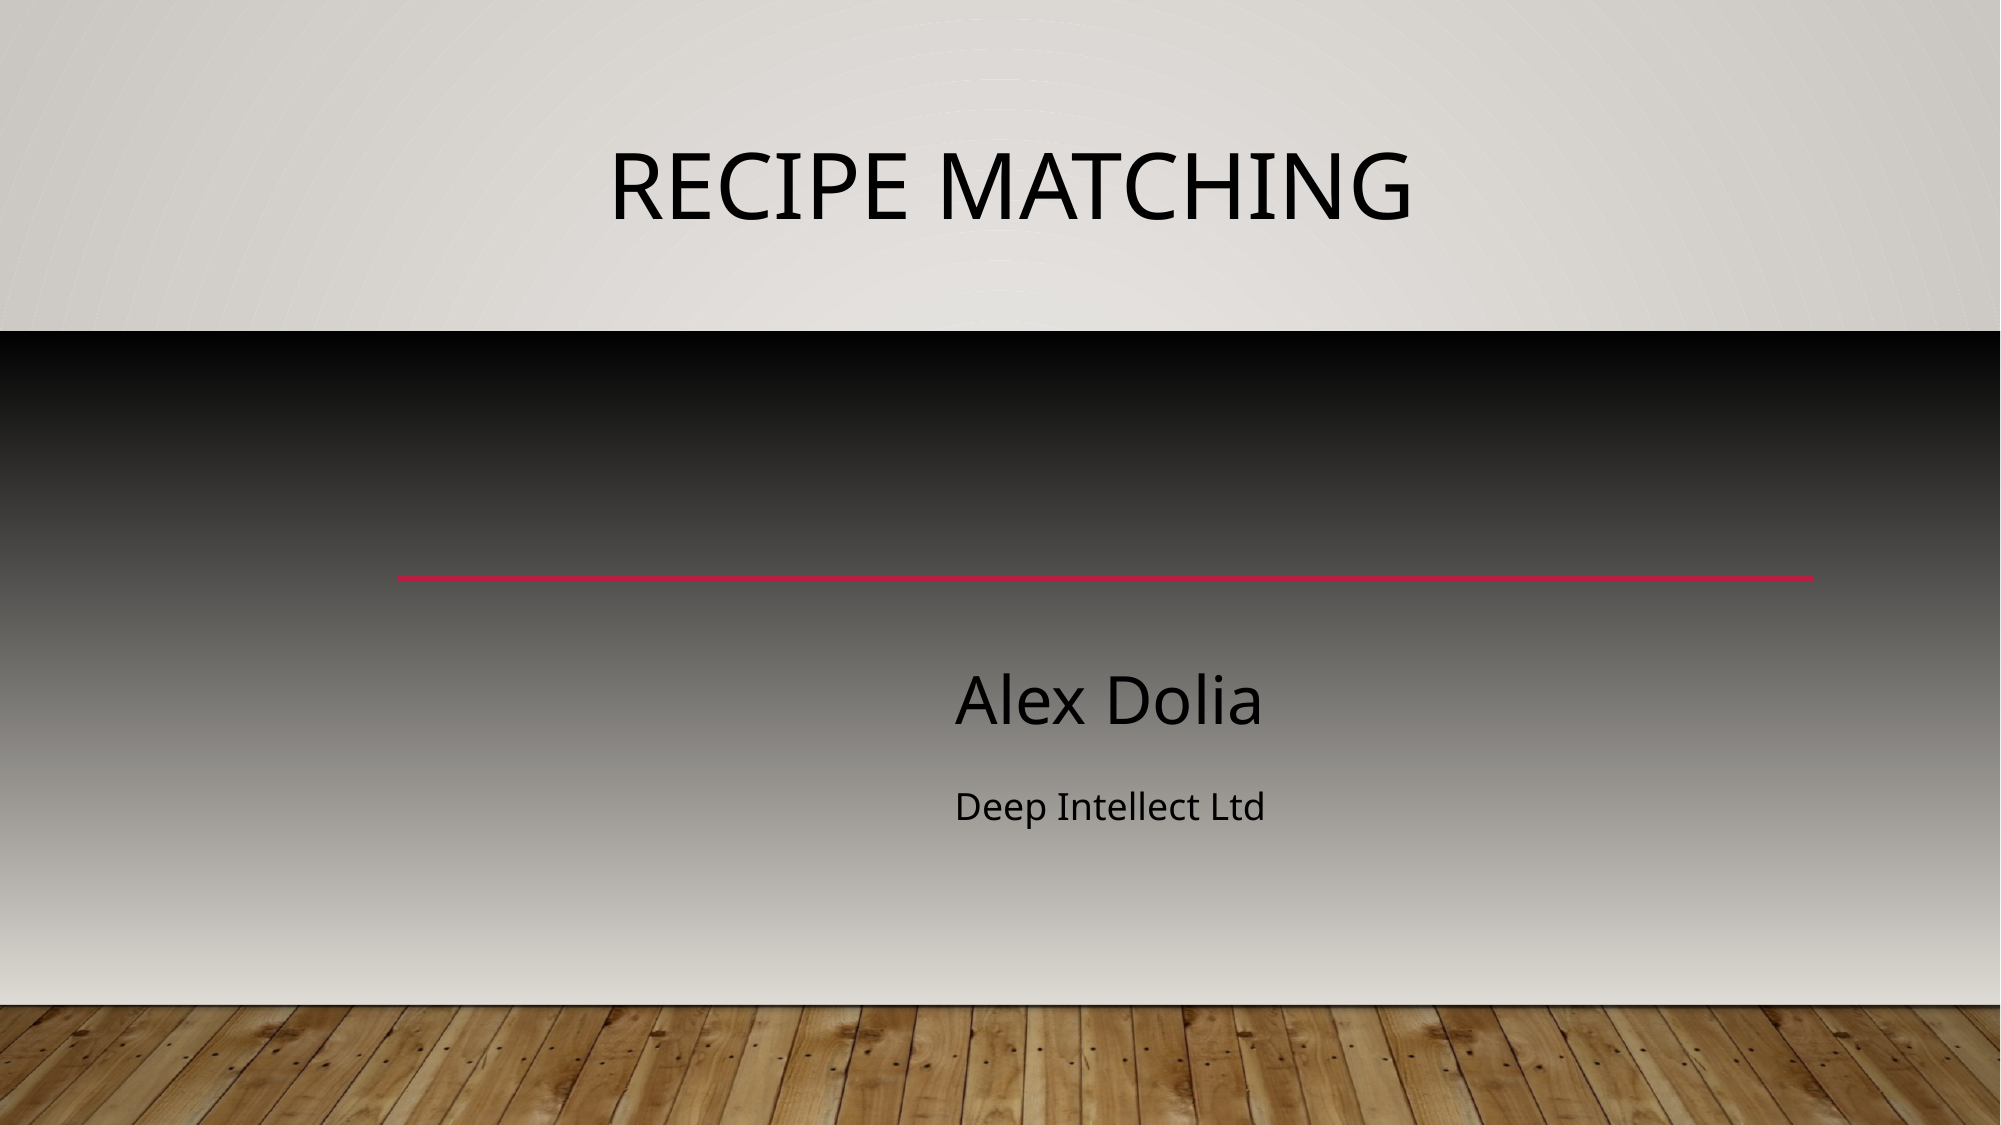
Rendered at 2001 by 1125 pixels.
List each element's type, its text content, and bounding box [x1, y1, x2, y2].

text_box Alex Dolia Deep Intellect Ltd [455, 650, 1766, 838]
title Recipe MATCHING [210, 131, 1814, 240]
